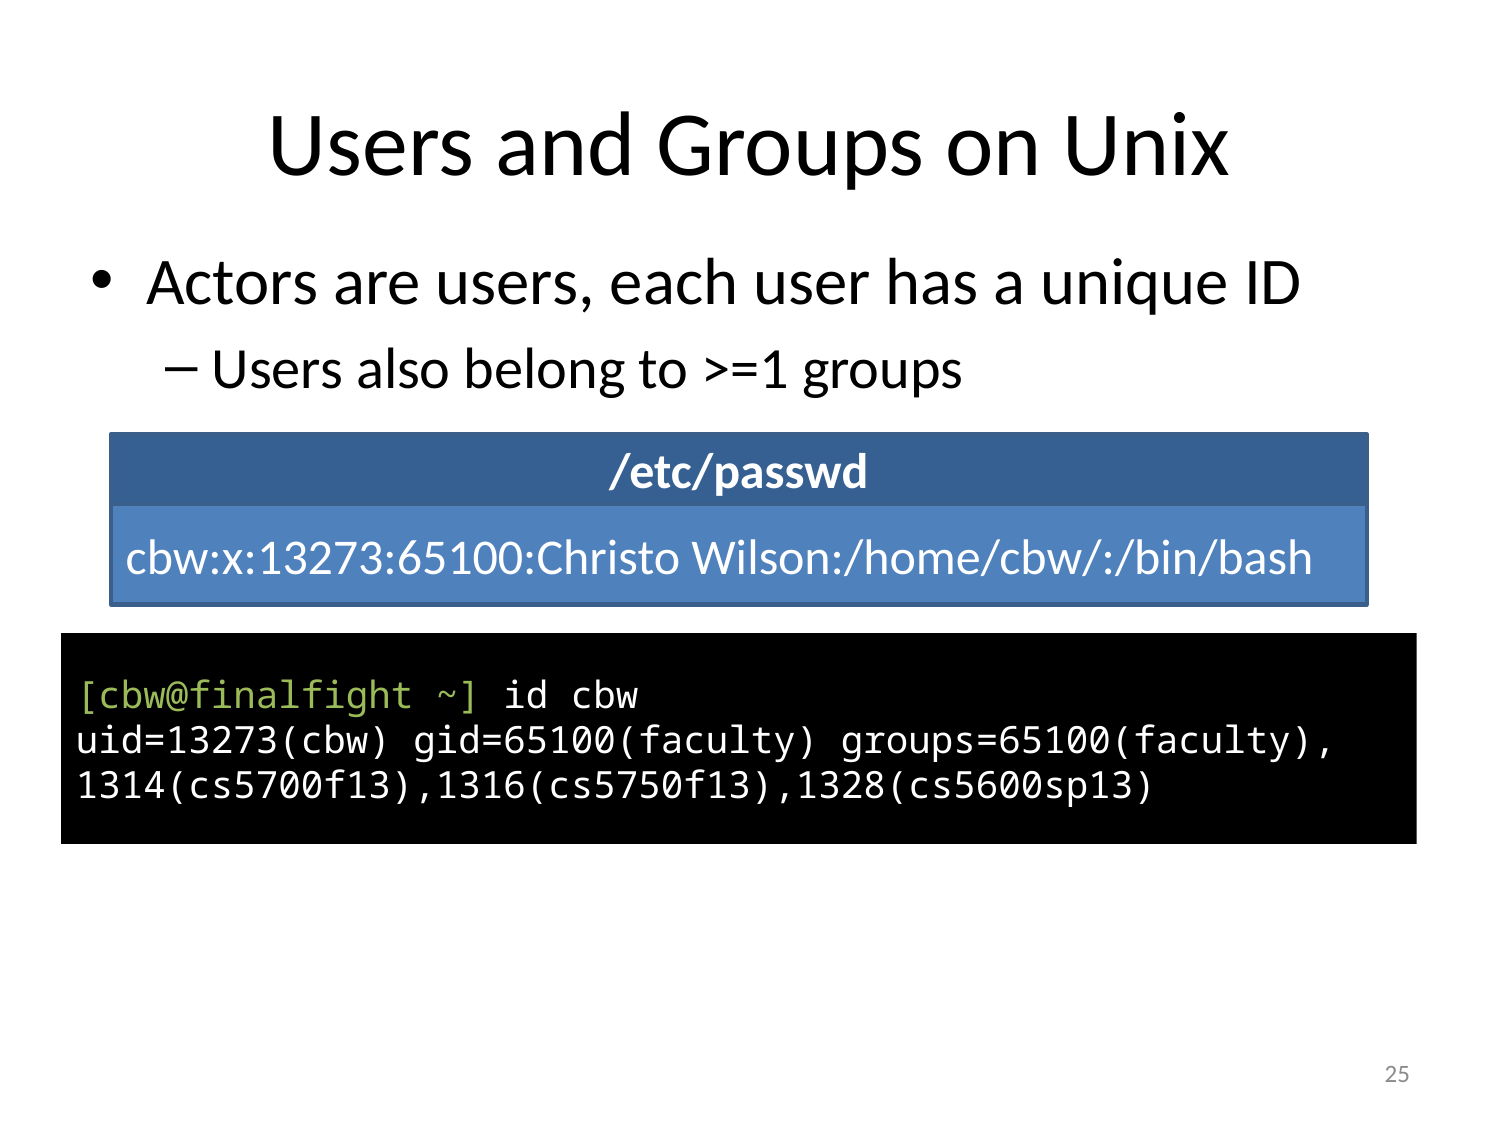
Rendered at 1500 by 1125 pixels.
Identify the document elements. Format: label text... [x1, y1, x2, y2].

list Actors are users, each user has a unique ID Users also belong to >=1 groups [75, 230, 1425, 430]
text_box cbw:x:13273:65100:Christo Wilson:/home/cbw/:/bin/bash [110, 504, 1367, 605]
text_box /etc/passwd [110, 434, 1367, 504]
title Users and Groups on Unix [75, 45, 1425, 230]
text_box [cbw@finalfight ~] id cbw uid=13273(cbw) gid=65100(faculty) groups=65100(faculty), 1314(cs5700f13),1316(cs5750f13),1328(cs5600sp13) [61, 633, 1417, 844]
slide_number <number> [1074, 1042, 1425, 1103]
